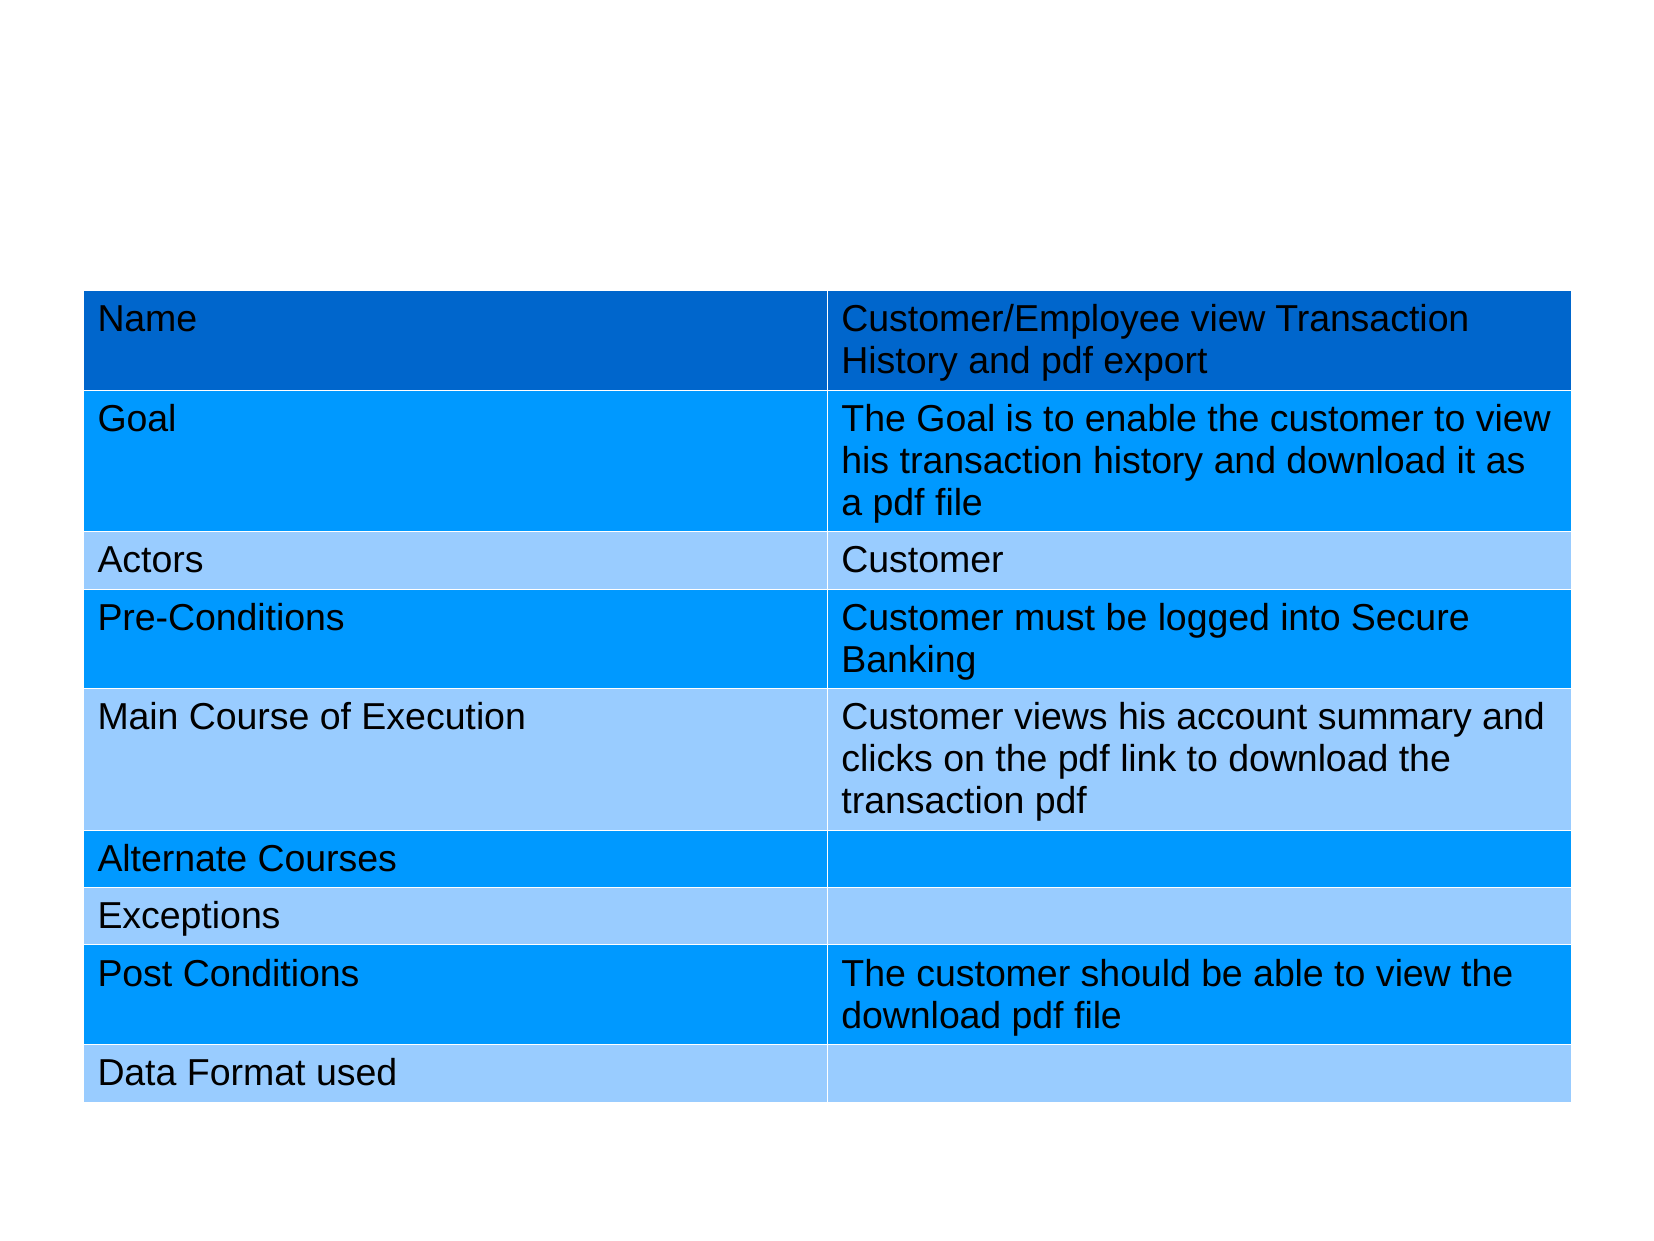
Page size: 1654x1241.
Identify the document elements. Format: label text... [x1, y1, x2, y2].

table_cell Customer views his account summary and clicks on the pdf link to download the transaction pdf [828, 689, 1571, 830]
table_cell The customer should be able to view the download pdf file [828, 945, 1571, 1044]
table_cell [828, 1045, 1571, 1102]
table_cell Goal [84, 391, 827, 531]
table_cell Actors [84, 532, 827, 589]
table_cell [828, 888, 1571, 944]
table_cell Exceptions [84, 888, 827, 944]
table_cell Data Format used [84, 1045, 827, 1102]
table_header Customer/Employee view Transaction History and pdf export [828, 291, 1571, 390]
table_header Name [84, 291, 827, 390]
table_cell Pre-Conditions [84, 590, 827, 688]
table_cell Post Conditions [84, 945, 827, 1044]
table_cell Customer [828, 532, 1571, 589]
table_cell [828, 831, 1571, 887]
table_cell Customer must be logged into Secure Banking [828, 590, 1571, 688]
table_cell The Goal is to enable the customer to view his transaction history and download it as a pdf file [828, 391, 1571, 531]
table_cell Alternate Courses [84, 831, 827, 887]
table_cell Main Course of Execution [84, 689, 827, 830]
